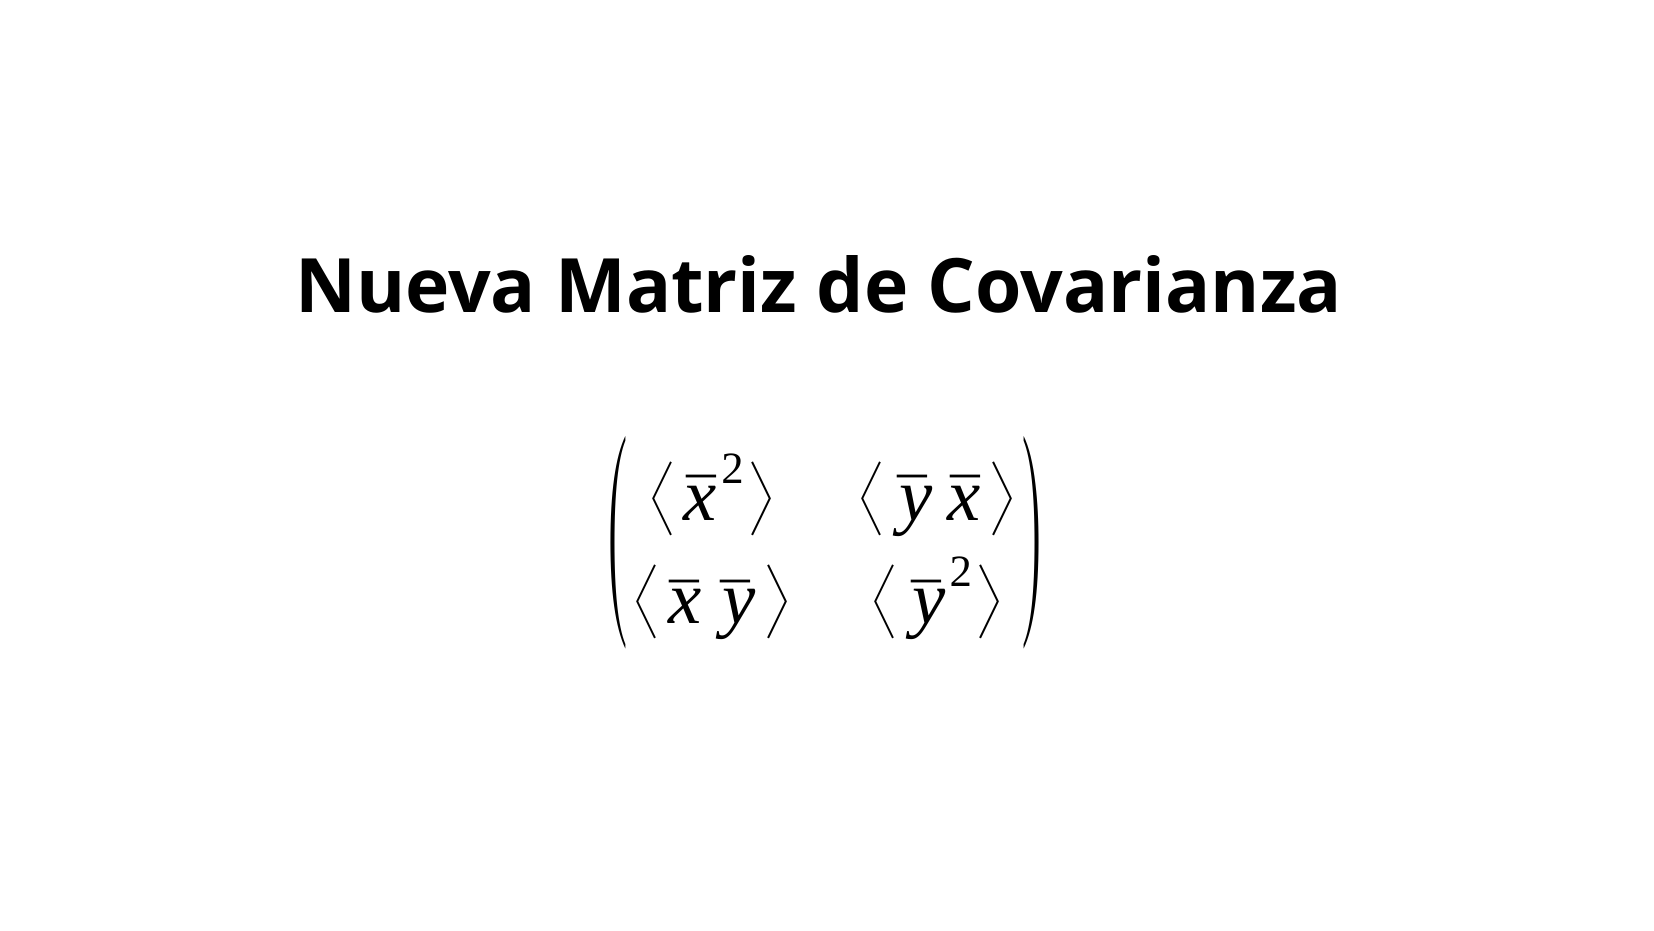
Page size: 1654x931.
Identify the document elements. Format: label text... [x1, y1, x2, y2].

chart [597, 433, 1052, 654]
text_box Nueva Matriz de Covarianza [236, 224, 1402, 383]
